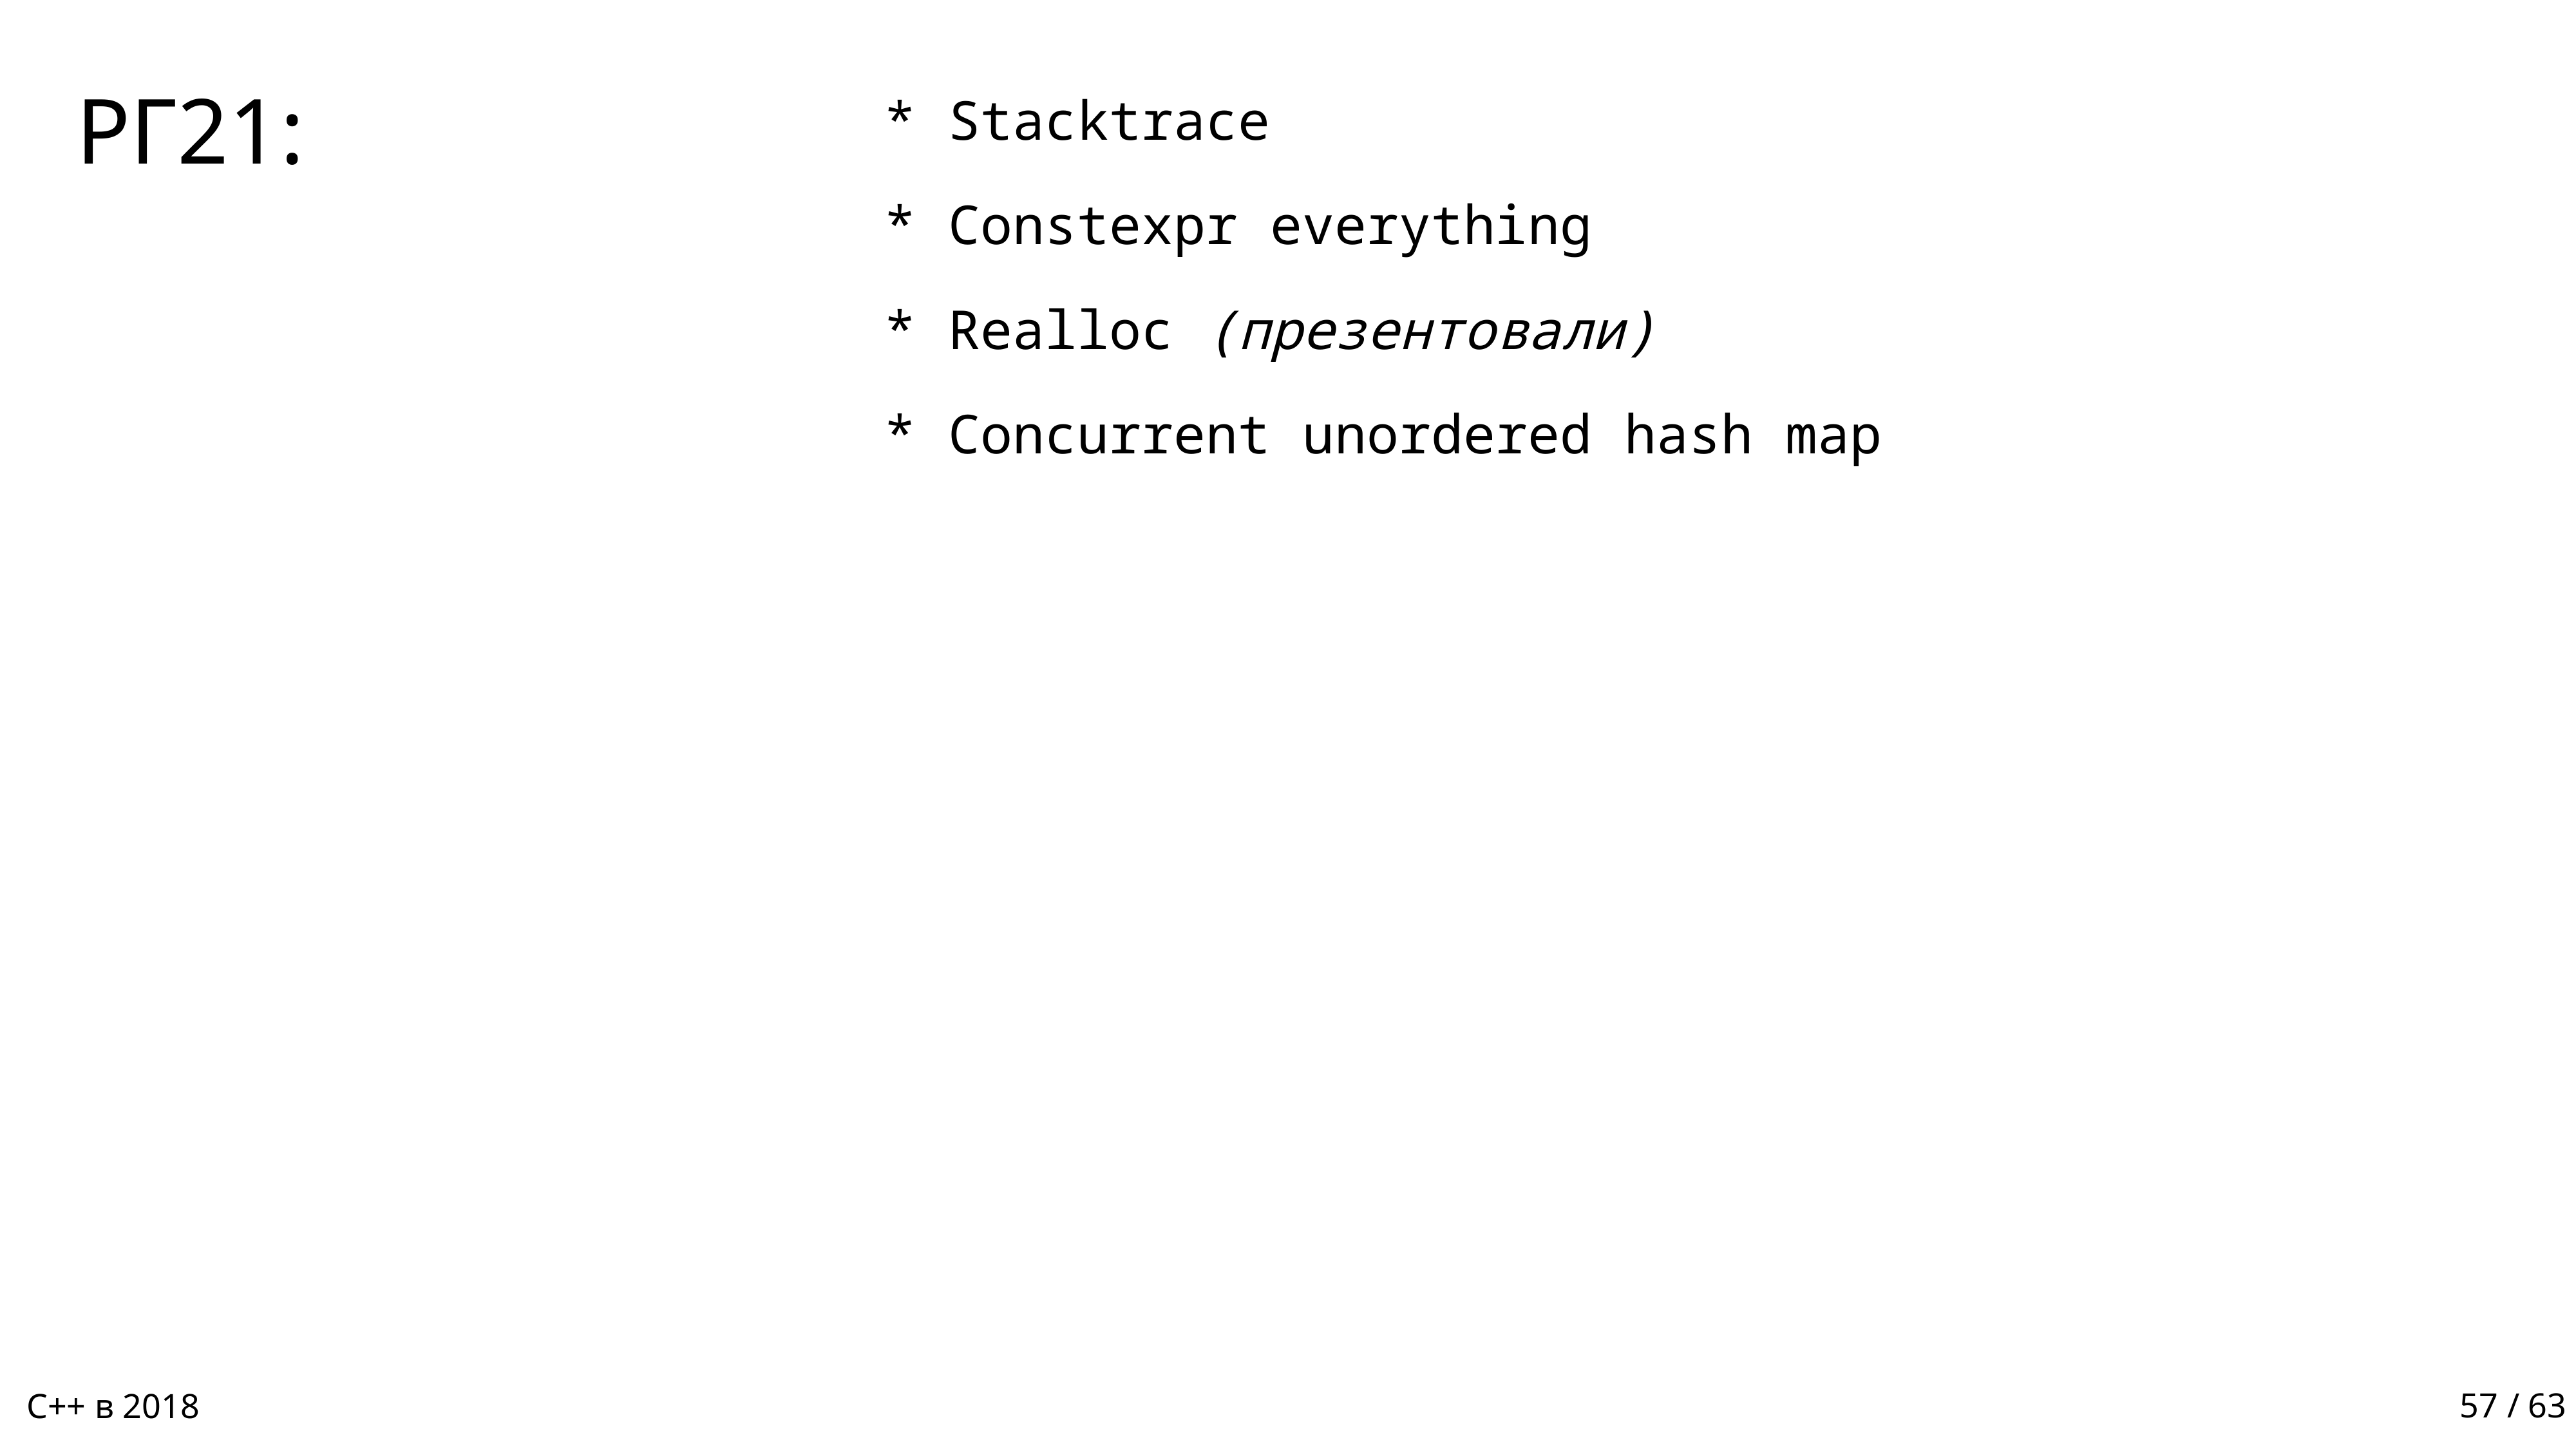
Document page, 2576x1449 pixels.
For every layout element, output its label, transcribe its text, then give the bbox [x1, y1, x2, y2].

list * Stacktrace * Constexpr everything * Realloc (презентовали) * Concurrent unordered hash map [875, 81, 2460, 1249]
title РГ21: [66, 81, 802, 486]
list C++ в 2018 [17, 1376, 1114, 1431]
list <number> / 63 [1479, 1376, 2576, 1431]
